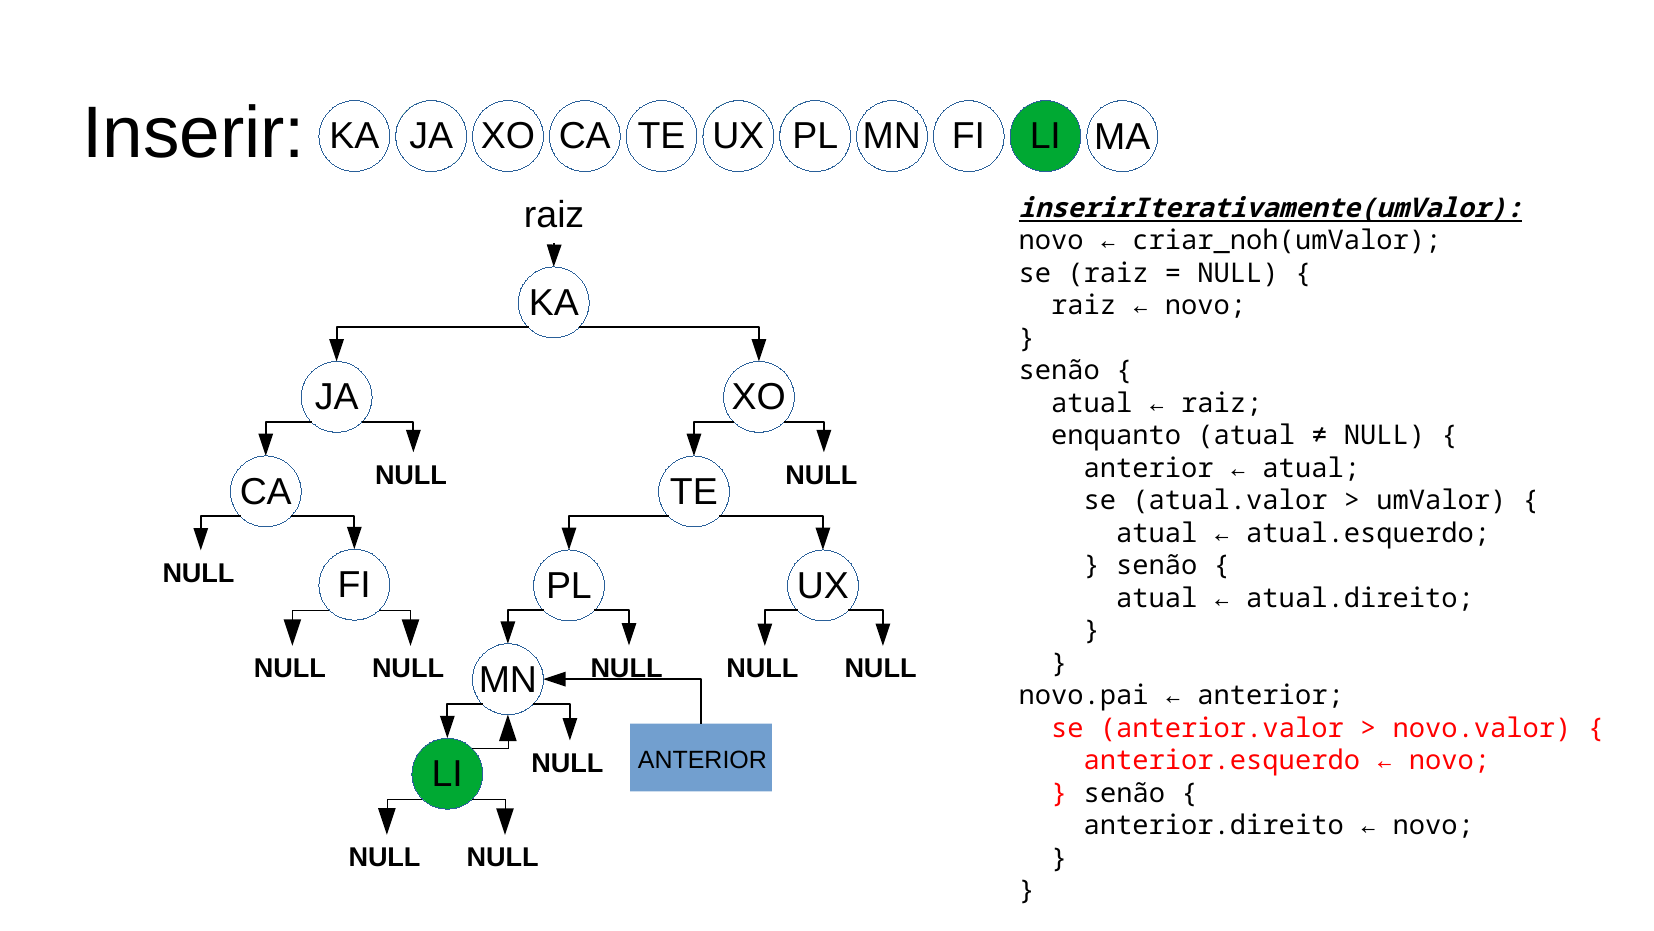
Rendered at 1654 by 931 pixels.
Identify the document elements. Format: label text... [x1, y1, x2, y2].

text_box LI [411, 738, 483, 810]
text_box [744, 118, 786, 212]
text_box inserirIterativamente(umValor): novo ← criar_noh(umValor); se (raiz = NULL) { raiz ← novo; } senão { atual ← raiz; enquanto (atual ≠ NULL) { anterior ← atual; se (atual.valor > umValor) { atual ← atual.esquerdo; } senão { atual ← atual.direito; } } novo.pai ← anterior; se (anterior.valor > novo.valor) { anterior.esquerdo ← novo; } senão { anterior.direito ← novo; } } [1003, 182, 1654, 931]
text_box ANTERIOR [623, 738, 784, 782]
text_box KA [518, 266, 590, 338]
text_box [630, 723, 772, 738]
text_box PL [779, 100, 851, 172]
text_box JA [301, 361, 373, 433]
text_box NULL [451, 834, 559, 880]
text_box NULL [516, 740, 624, 786]
text_box NULL [147, 550, 254, 596]
text_box JA [395, 100, 467, 172]
text_box UX [787, 549, 859, 621]
text_box NULL [770, 452, 878, 498]
text_box LI [1010, 100, 1081, 172]
text_box NULL [829, 645, 937, 691]
text_box CA [230, 455, 302, 527]
text_box FI [318, 549, 390, 621]
text_box CA [549, 100, 621, 172]
text_box [630, 782, 772, 792]
text_box NULL [360, 452, 467, 498]
text_box NULL [575, 645, 683, 678]
text_box TE [626, 100, 697, 172]
text_box raiz [509, 186, 600, 244]
text_box MN [472, 643, 544, 715]
text_box XO [472, 100, 544, 172]
text_box XO [723, 361, 795, 433]
text_box [1051, 437, 1134, 508]
text_box NULL [239, 645, 346, 691]
text_box TE [658, 455, 730, 527]
text_box NULL [333, 834, 441, 880]
title Inserir: [82, 54, 1571, 211]
text_box FI [933, 100, 1005, 172]
text_box PL [533, 549, 605, 621]
text_box KA [318, 100, 390, 172]
text_box MA [1086, 100, 1158, 172]
text_box MN [856, 100, 928, 172]
text_box NULL [575, 680, 683, 691]
text_box UX [702, 100, 774, 172]
text_box NULL [357, 645, 464, 691]
text_box NULL [711, 645, 818, 691]
